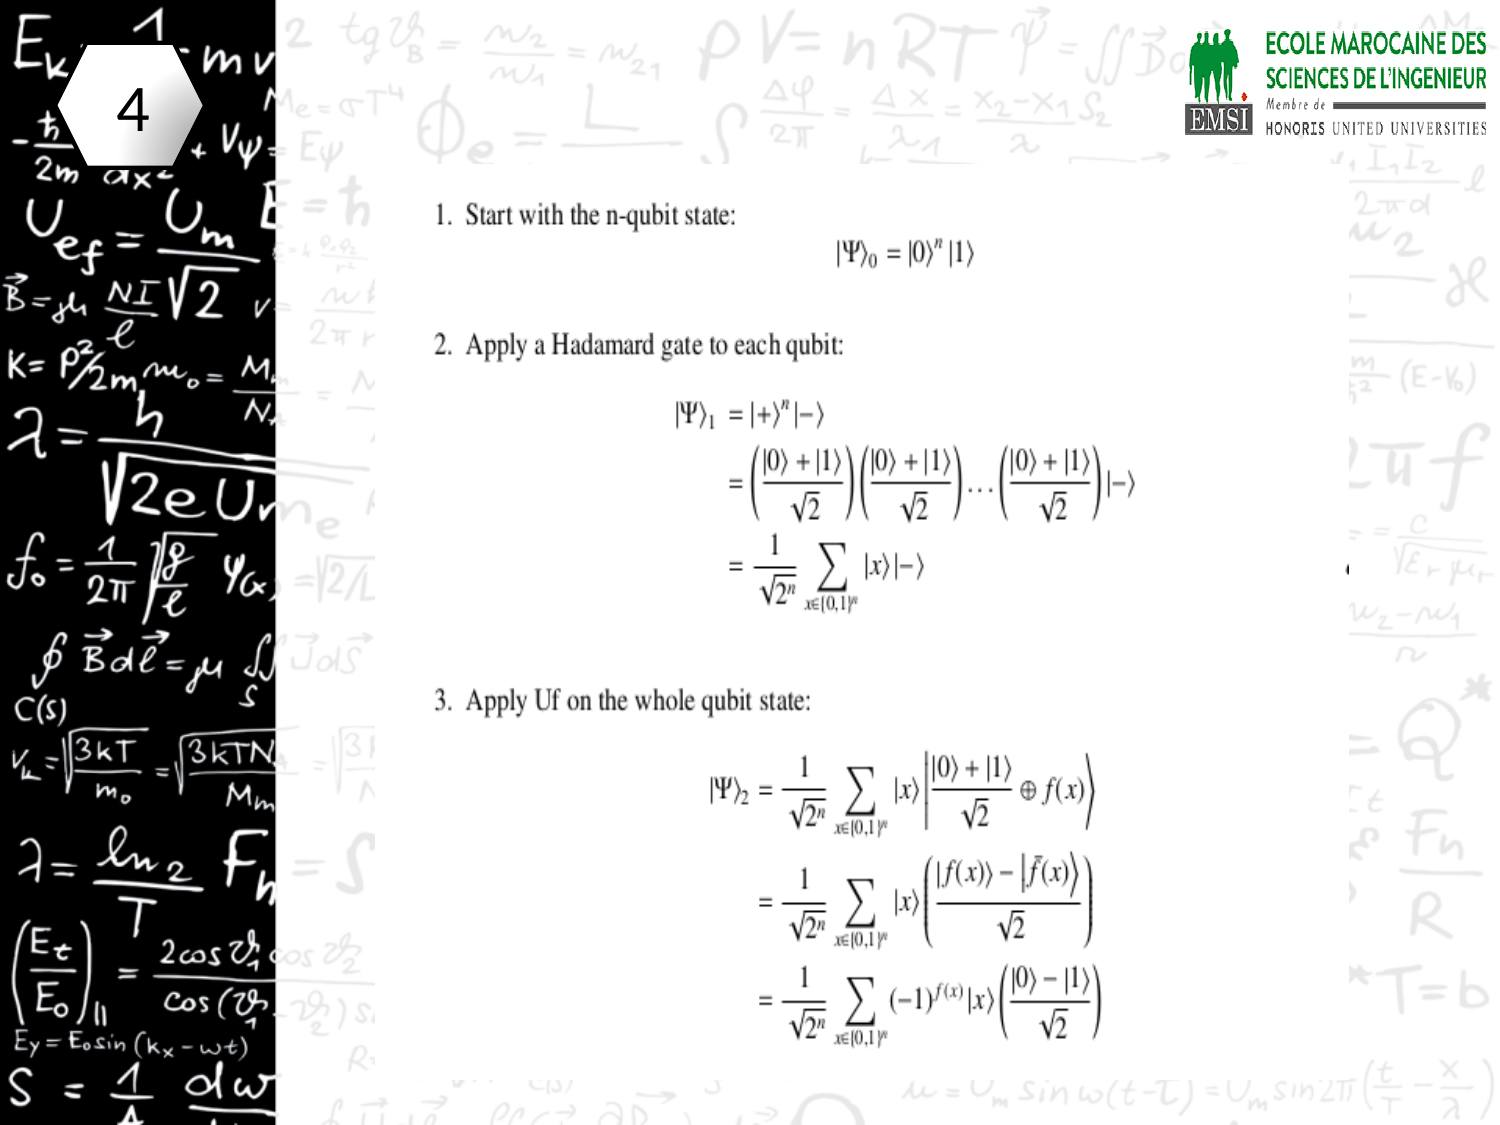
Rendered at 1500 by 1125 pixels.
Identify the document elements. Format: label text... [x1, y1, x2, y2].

text_box [55, 42, 206, 168]
text_box 4 [101, 57, 159, 312]
picture [0, 0, 1500, 1125]
